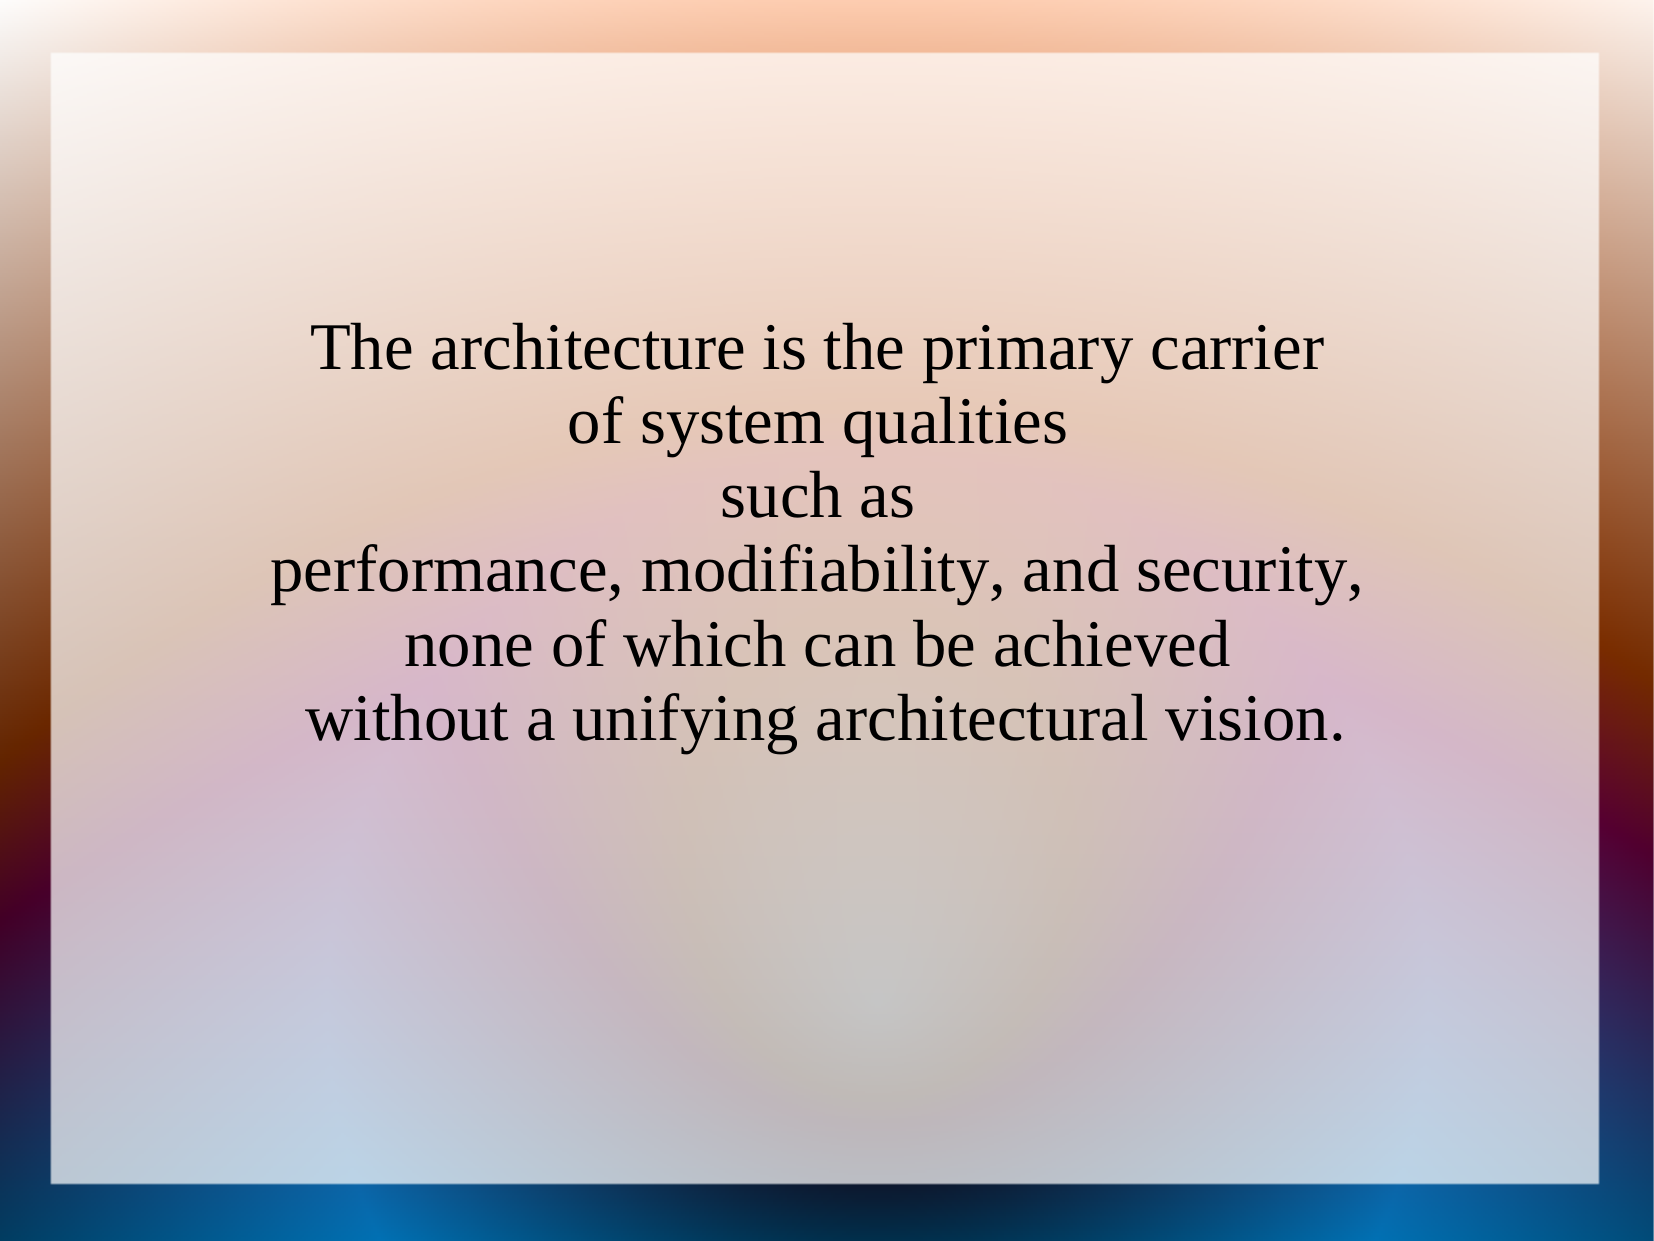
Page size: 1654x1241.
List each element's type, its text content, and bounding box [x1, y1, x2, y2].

subtitle The architecture is the primary carrier of system qualities such as performance, modifiability, and security, none of which can be achieved without a unifying architectural vision. [82, 55, 1571, 1010]
picture [0, 0, 1654, 1241]
